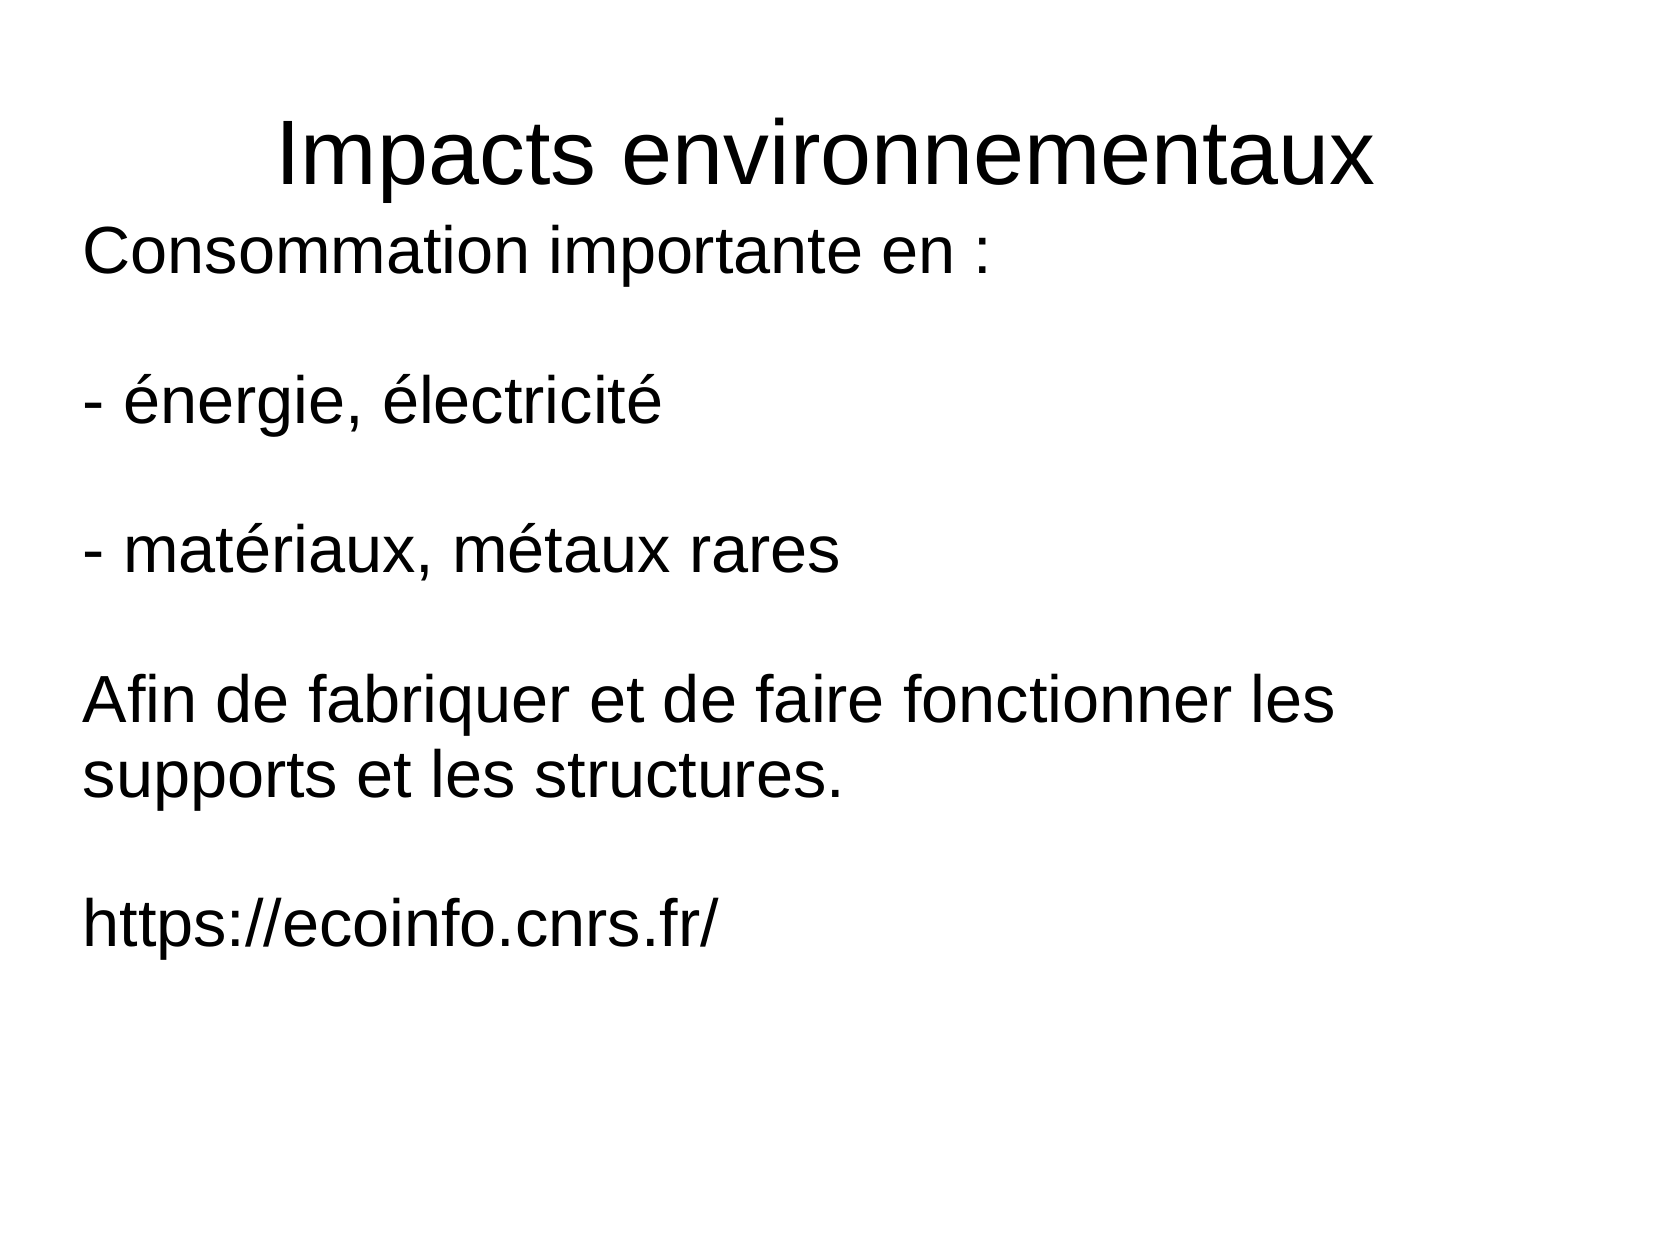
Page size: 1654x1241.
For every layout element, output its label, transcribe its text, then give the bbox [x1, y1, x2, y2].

subtitle Consommation importante en : - énergie, électricité - matériaux, métaux rares Afin de fabriquer et de faire fonctionner les supports et les structures. https://ecoinfo.cnrs.fr/ [82, 213, 1571, 1186]
title Impacts environnementaux [82, 49, 1571, 213]
